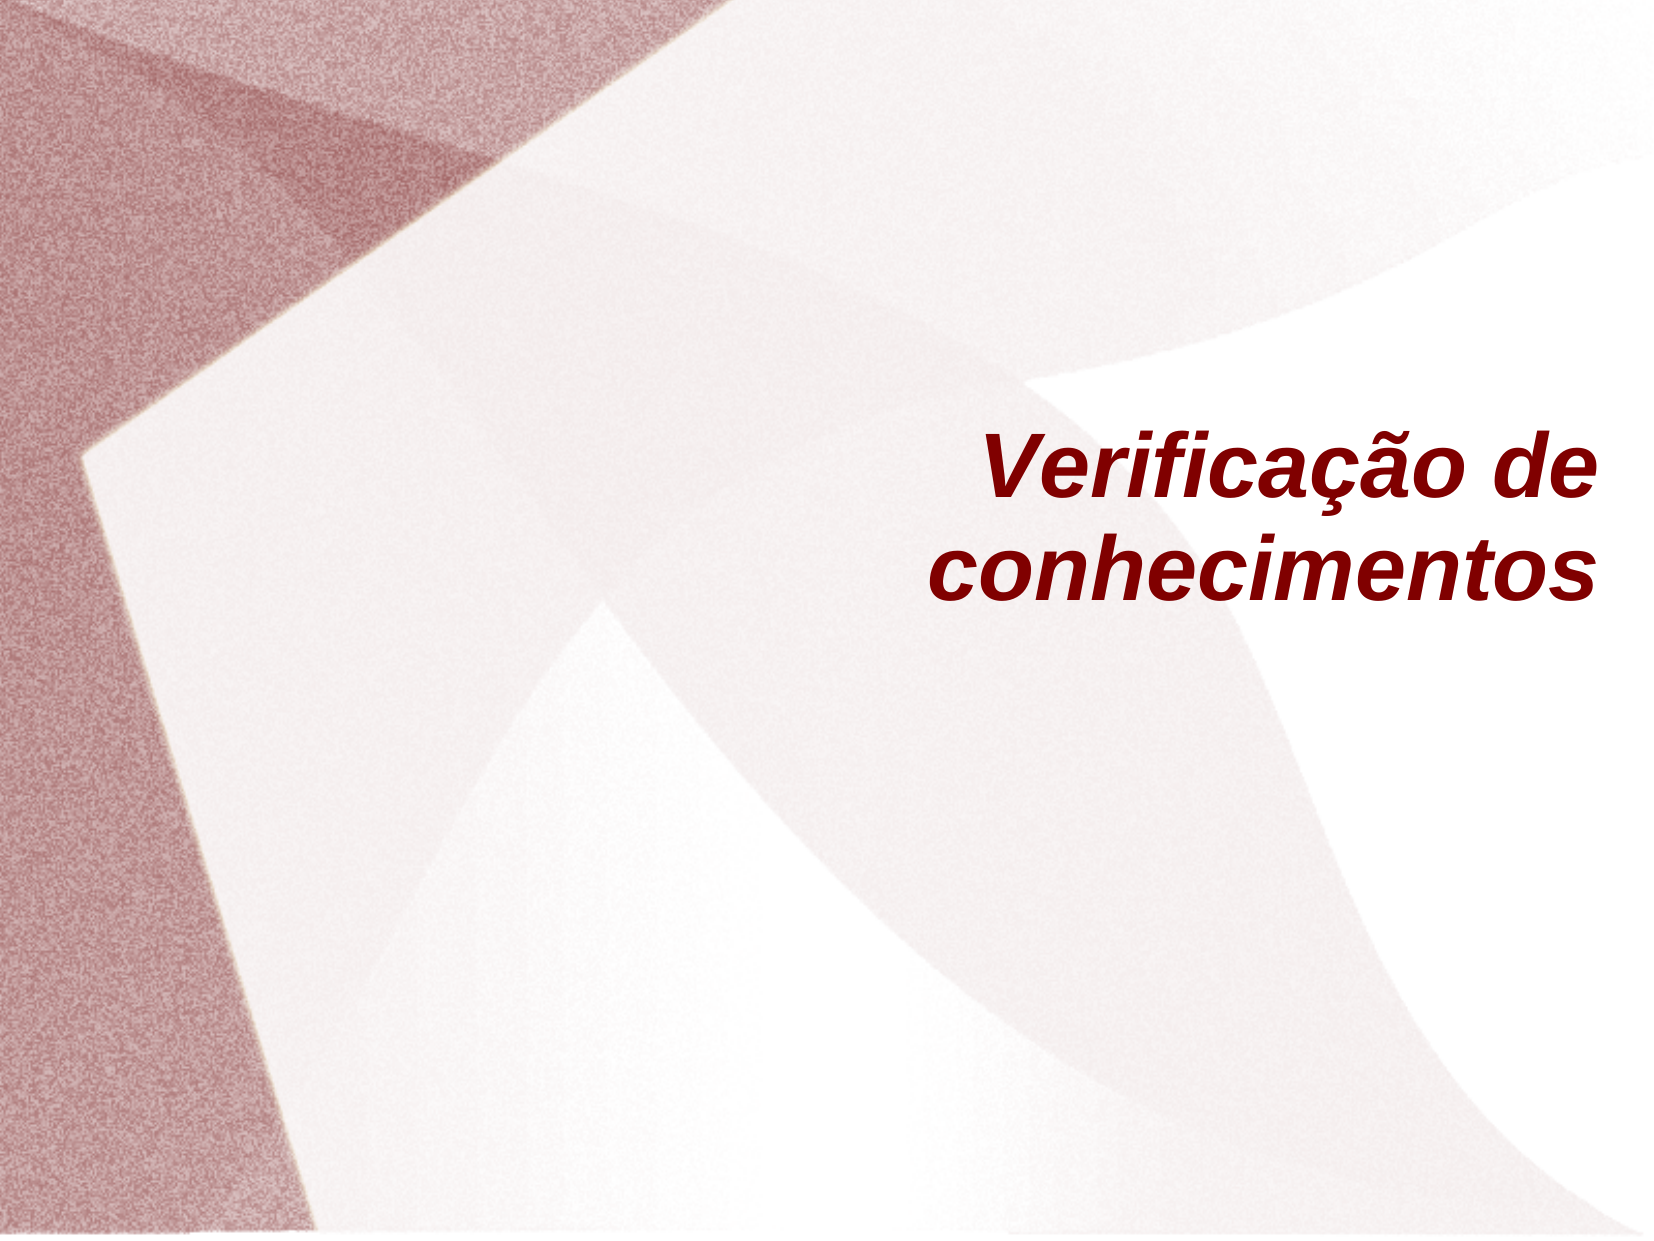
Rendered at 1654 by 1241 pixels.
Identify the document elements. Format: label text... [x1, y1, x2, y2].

title Verificação de conhecimentos [590, 414, 1601, 621]
picture [0, 0, 1654, 1241]
